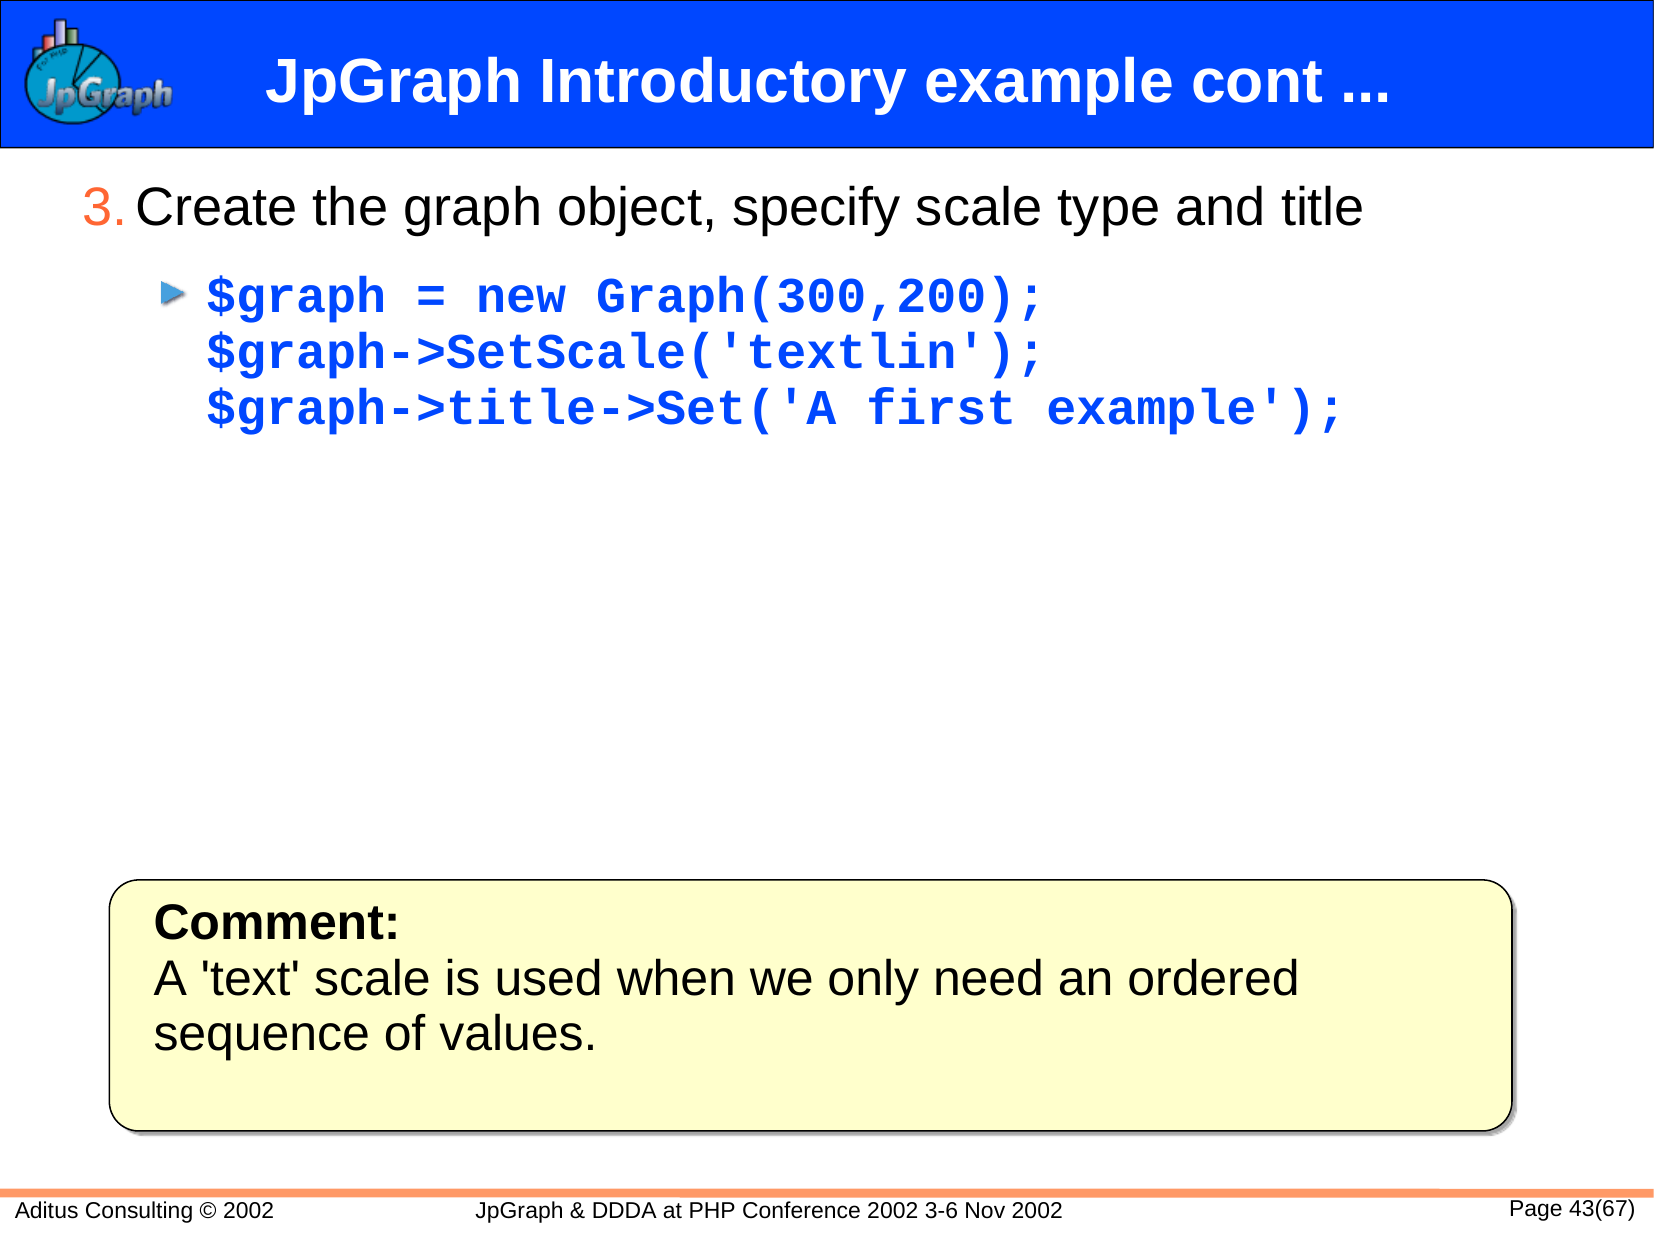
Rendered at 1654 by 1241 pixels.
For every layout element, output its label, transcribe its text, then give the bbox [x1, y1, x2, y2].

title JpGraph Introductory example cont ... [123, 0, 1536, 163]
list Create the graph object, specify scale type and title $graph = new Graph(300,200); $graph->SetScale('textlin'); $graph->title->Set('A first example'); [64, 177, 1580, 1137]
text_box [109, 879, 1512, 1131]
text_box Comment: A 'text' scale is used when we only need an ordered sequence of values. [153, 894, 1365, 1174]
picture [20, 17, 123, 128]
